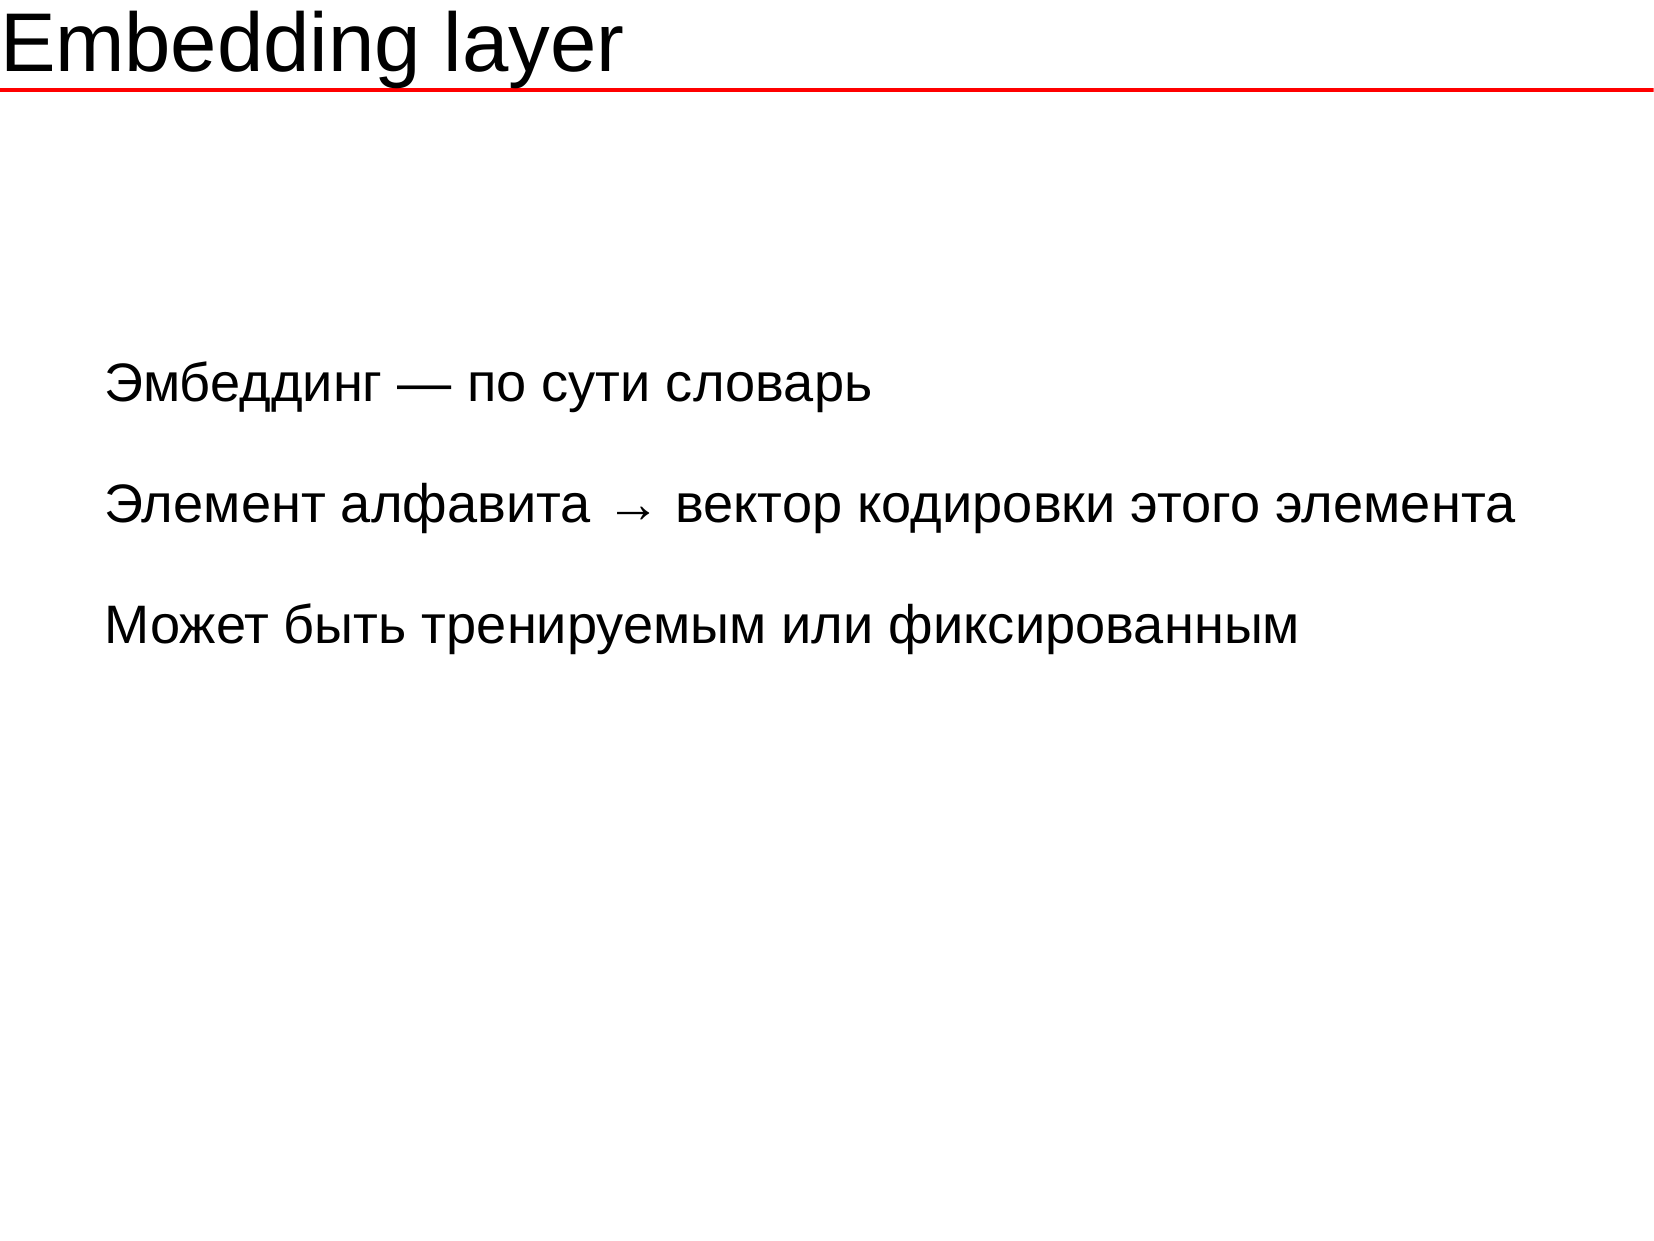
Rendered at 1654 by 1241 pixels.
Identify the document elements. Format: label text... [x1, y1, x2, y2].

title Embedding layer [0, 0, 1489, 90]
text_box Эмбеддинг — по сути словарь Элемент алфавита → вектор кодировки этого элемента Может быть тренируемым или фиксированным [90, 345, 1606, 784]
